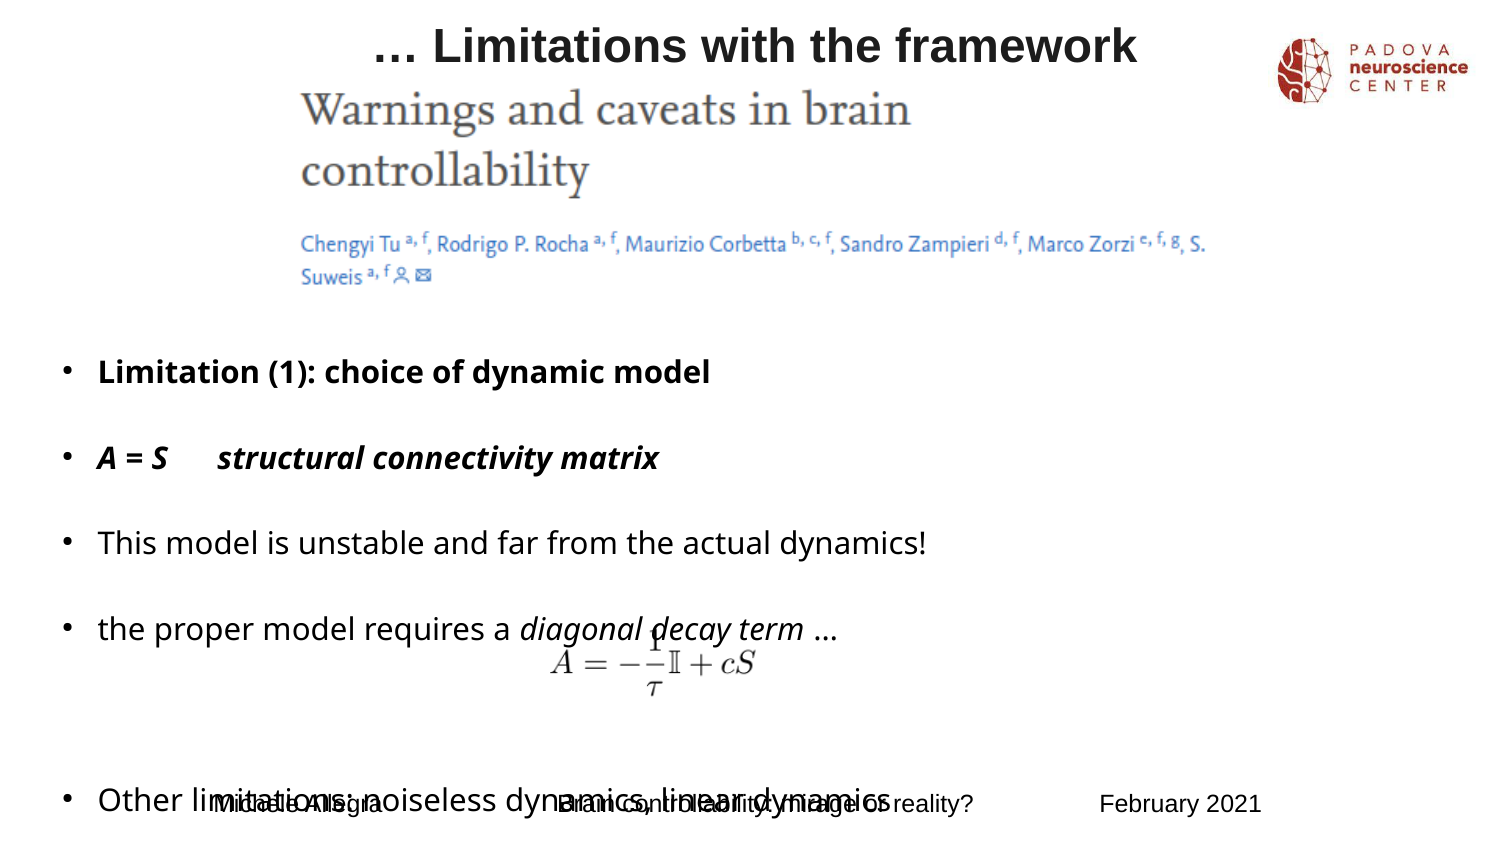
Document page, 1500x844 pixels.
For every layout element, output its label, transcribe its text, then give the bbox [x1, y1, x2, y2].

text_box Michele Allegra Brain controllability: mirage or reality? February 2021 [64, 776, 1415, 828]
text_box … Limitations with the framework [74, 0, 1436, 95]
picture [278, 81, 1222, 313]
picture [1268, 10, 1476, 123]
text_box Limitation (1): choice of dynamic model A = S structural connectivity matrix This model is unstable and far from the actual dynamics! the proper model requires a diagonal decay term … Other limitations: noiseless dynamics, linear dynamics [47, 342, 1312, 757]
